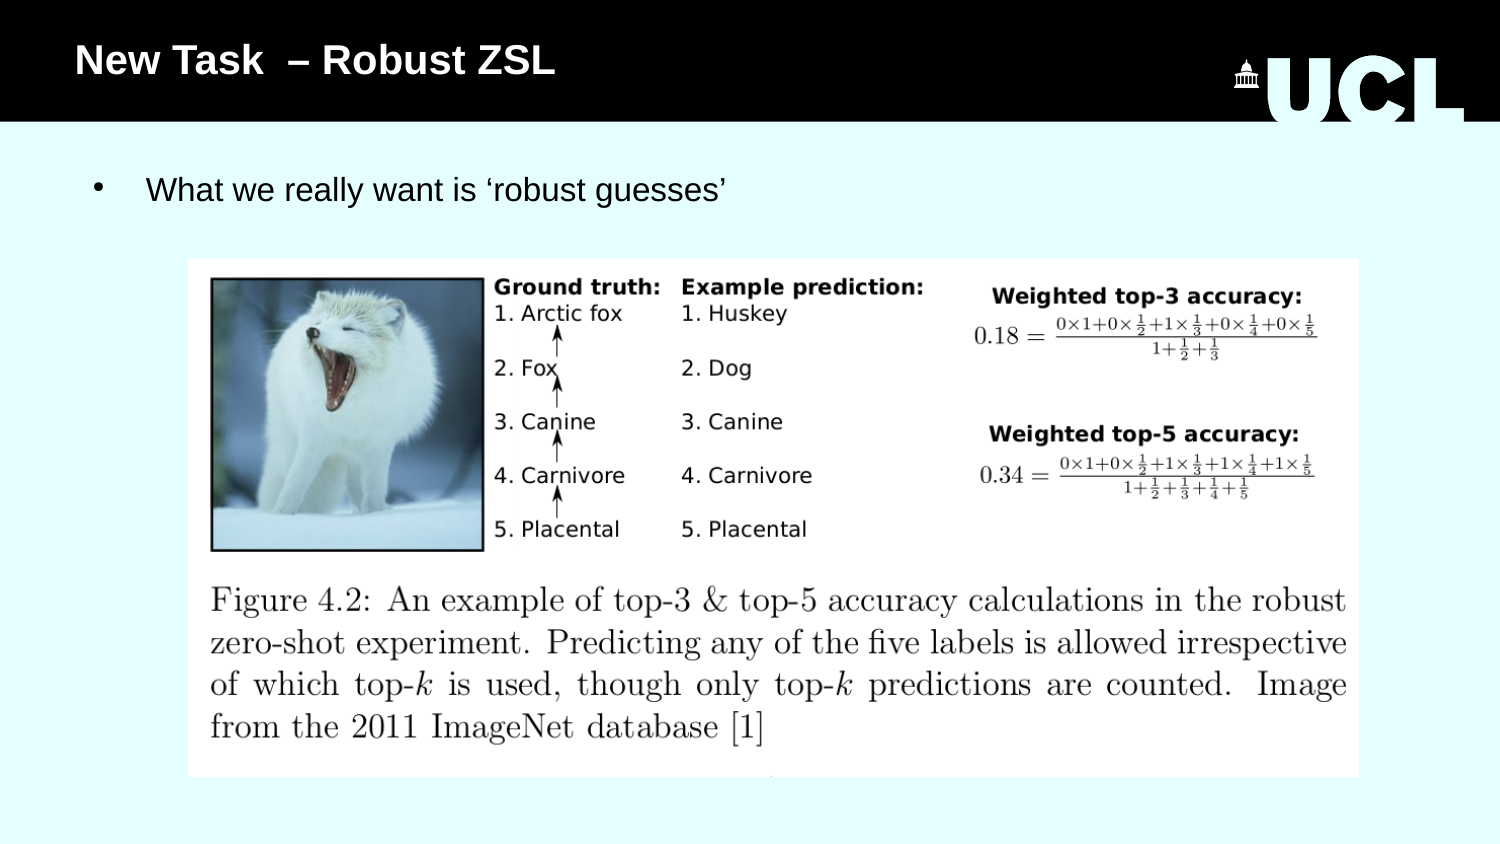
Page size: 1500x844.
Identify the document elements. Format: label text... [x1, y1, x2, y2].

picture [1234, 59, 1259, 88]
list What we really want is ‘robust guesses’ [75, 167, 1425, 658]
picture [188, 259, 1359, 777]
text_box New Task – Robust ZSL [74, 32, 557, 83]
text_box [0, 0, 1500, 122]
